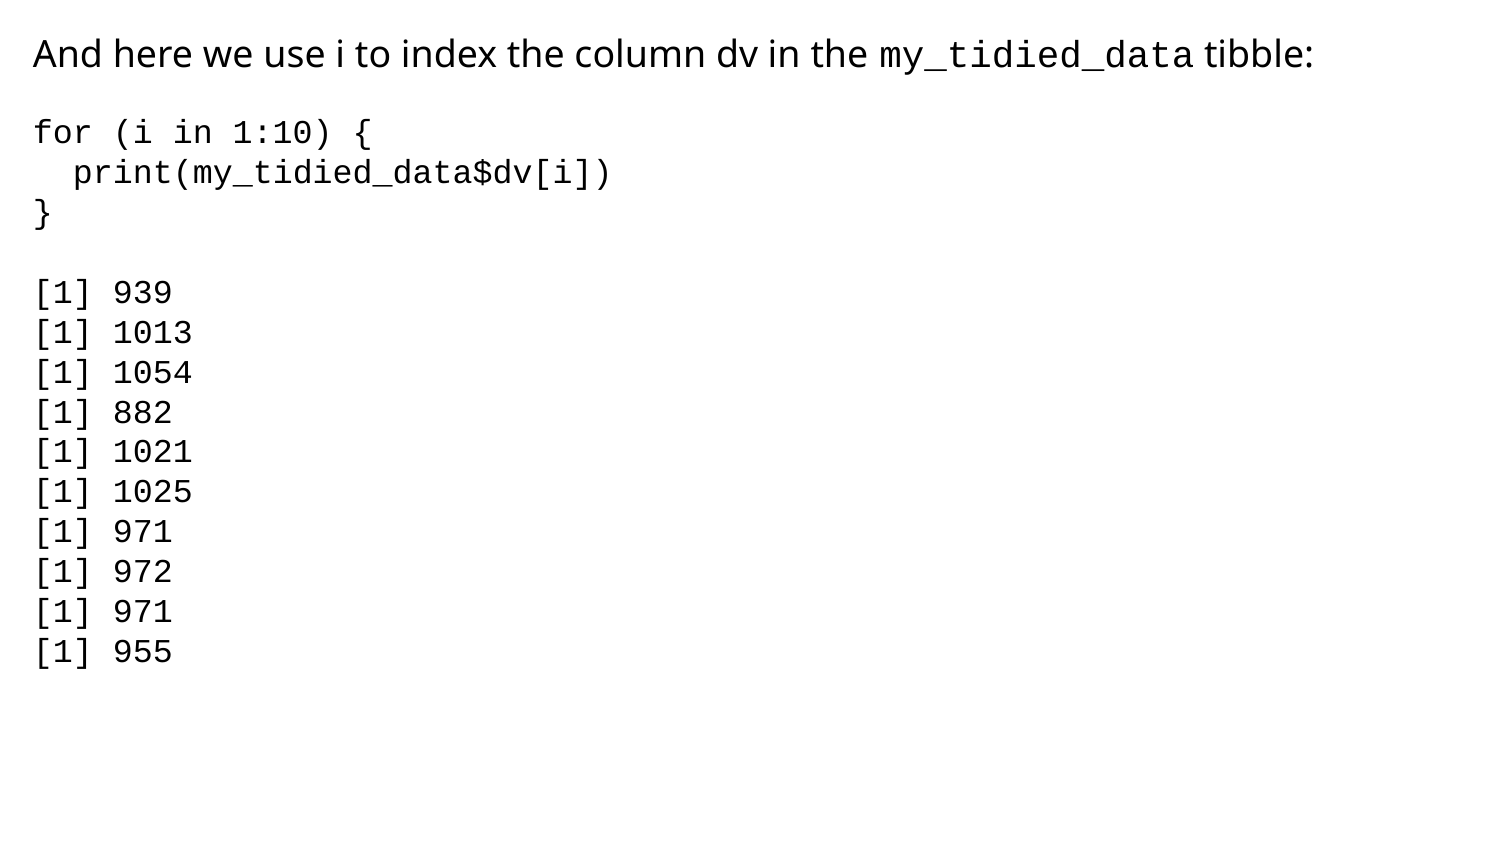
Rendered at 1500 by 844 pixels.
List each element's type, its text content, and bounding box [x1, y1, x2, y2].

text_box And here we use i to index the column dv in the my_tidied_data tibble: for (i in 1:10) { print(my_tidied_data$dv[i]) } [1] 939 [1] 1013 [1] 1054 [1] 882 [1] 1021 [1] 1025 [1] 971 [1] 972 [1] 971 [1] 955 [18, 15, 1478, 830]
